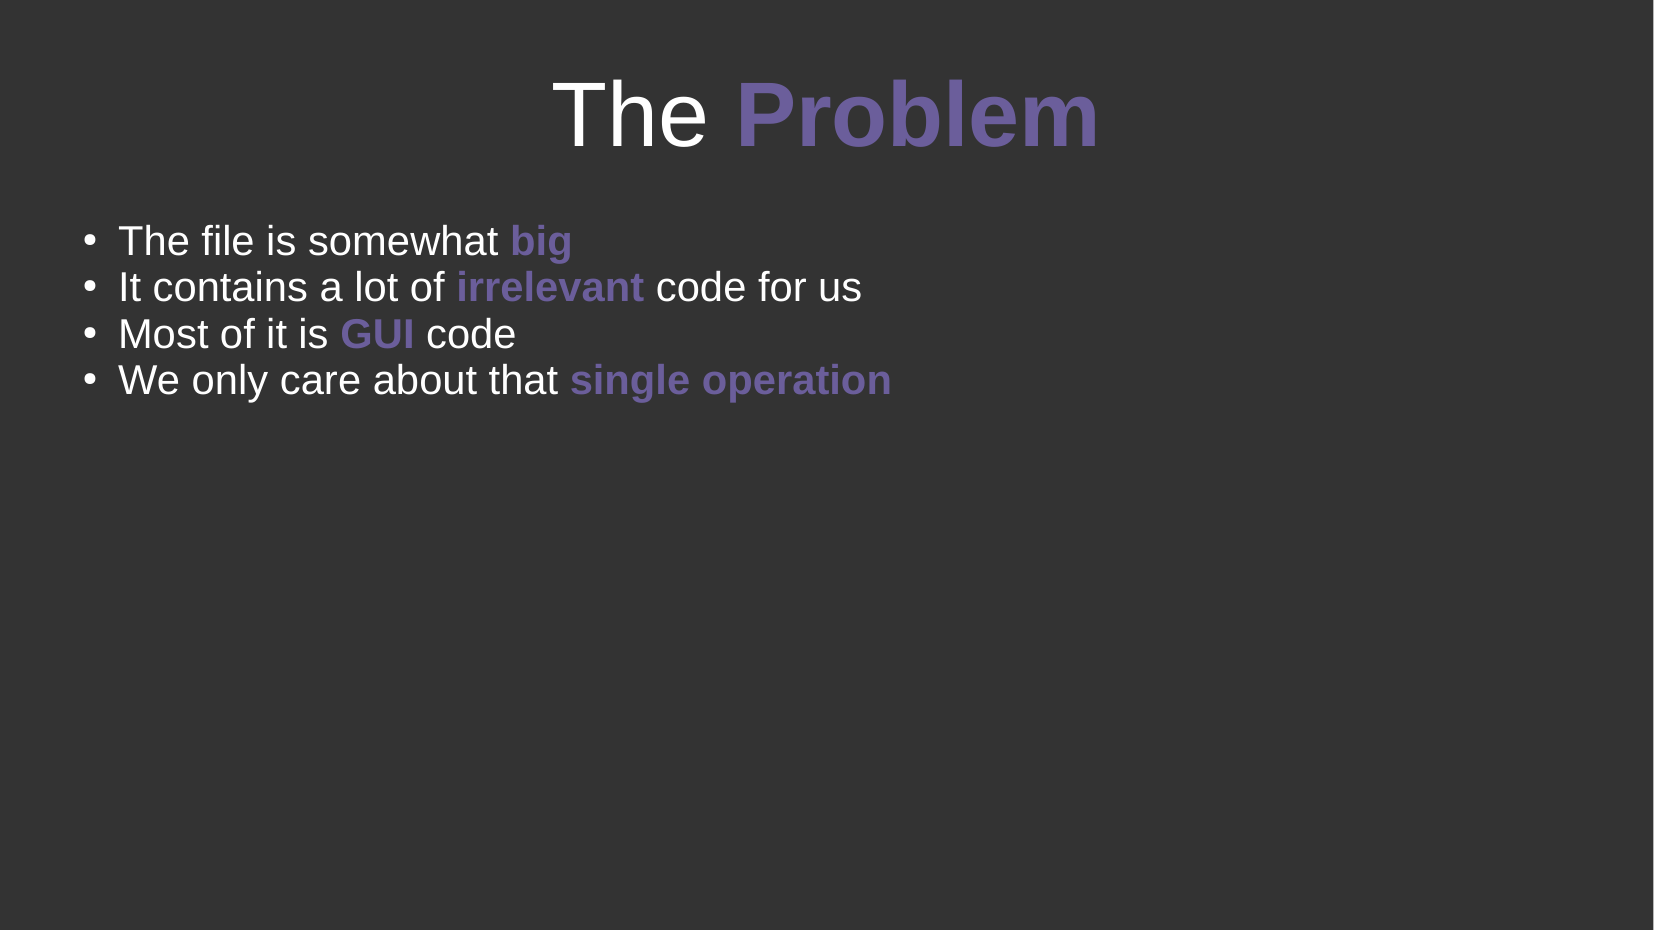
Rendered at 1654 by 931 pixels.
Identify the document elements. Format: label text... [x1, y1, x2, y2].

subtitle The file is somewhat big It contains a lot of irrelevant code for us Most of it is GUI code We only care about that single operation [82, 217, 1571, 758]
title The Problem [82, 37, 1571, 193]
